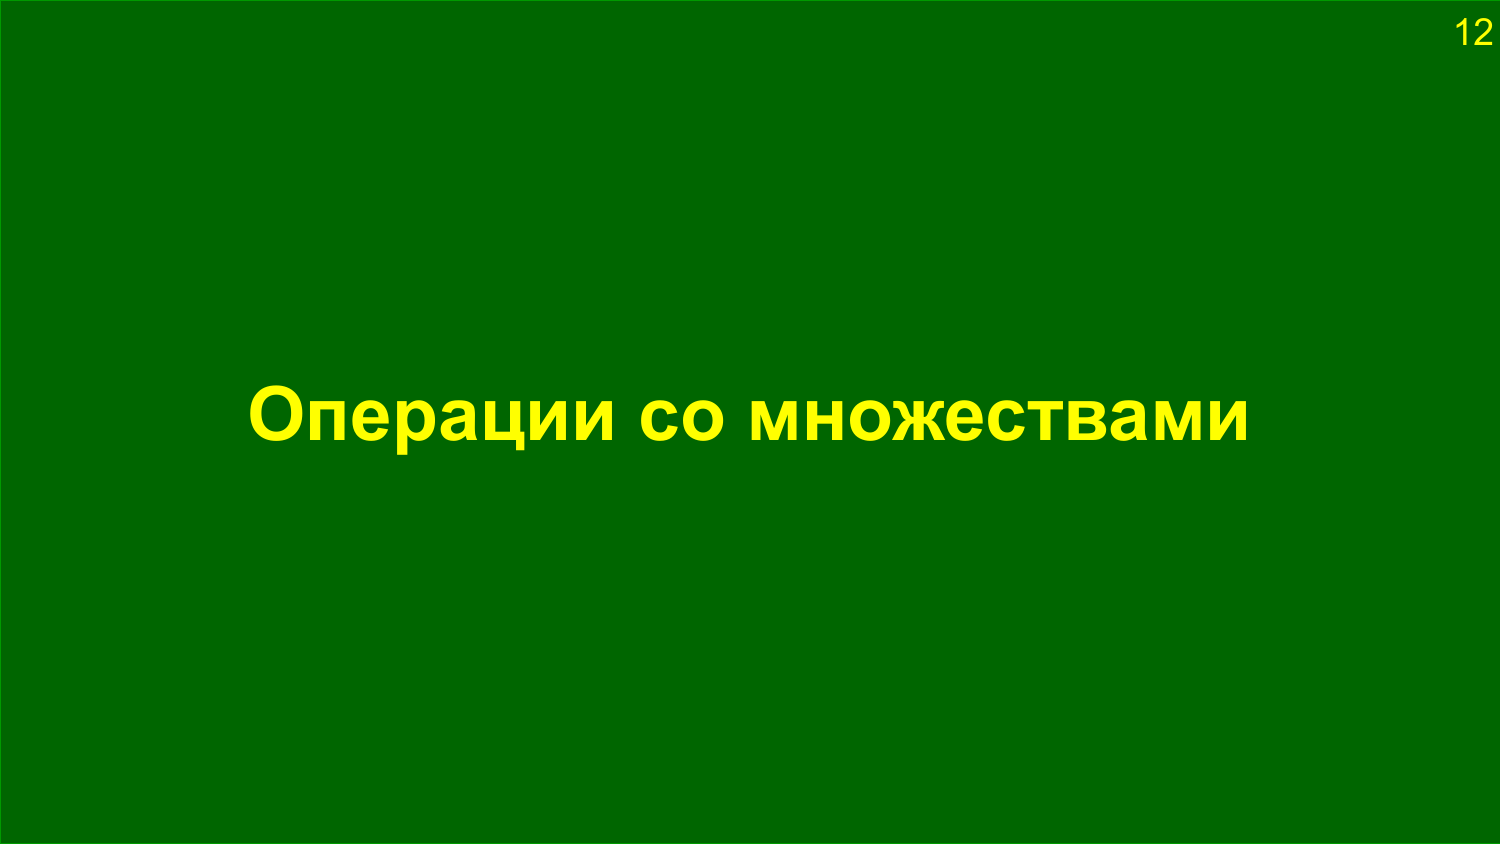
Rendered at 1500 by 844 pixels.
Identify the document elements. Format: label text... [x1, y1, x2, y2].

title Операции со множествами [75, 320, 1426, 508]
